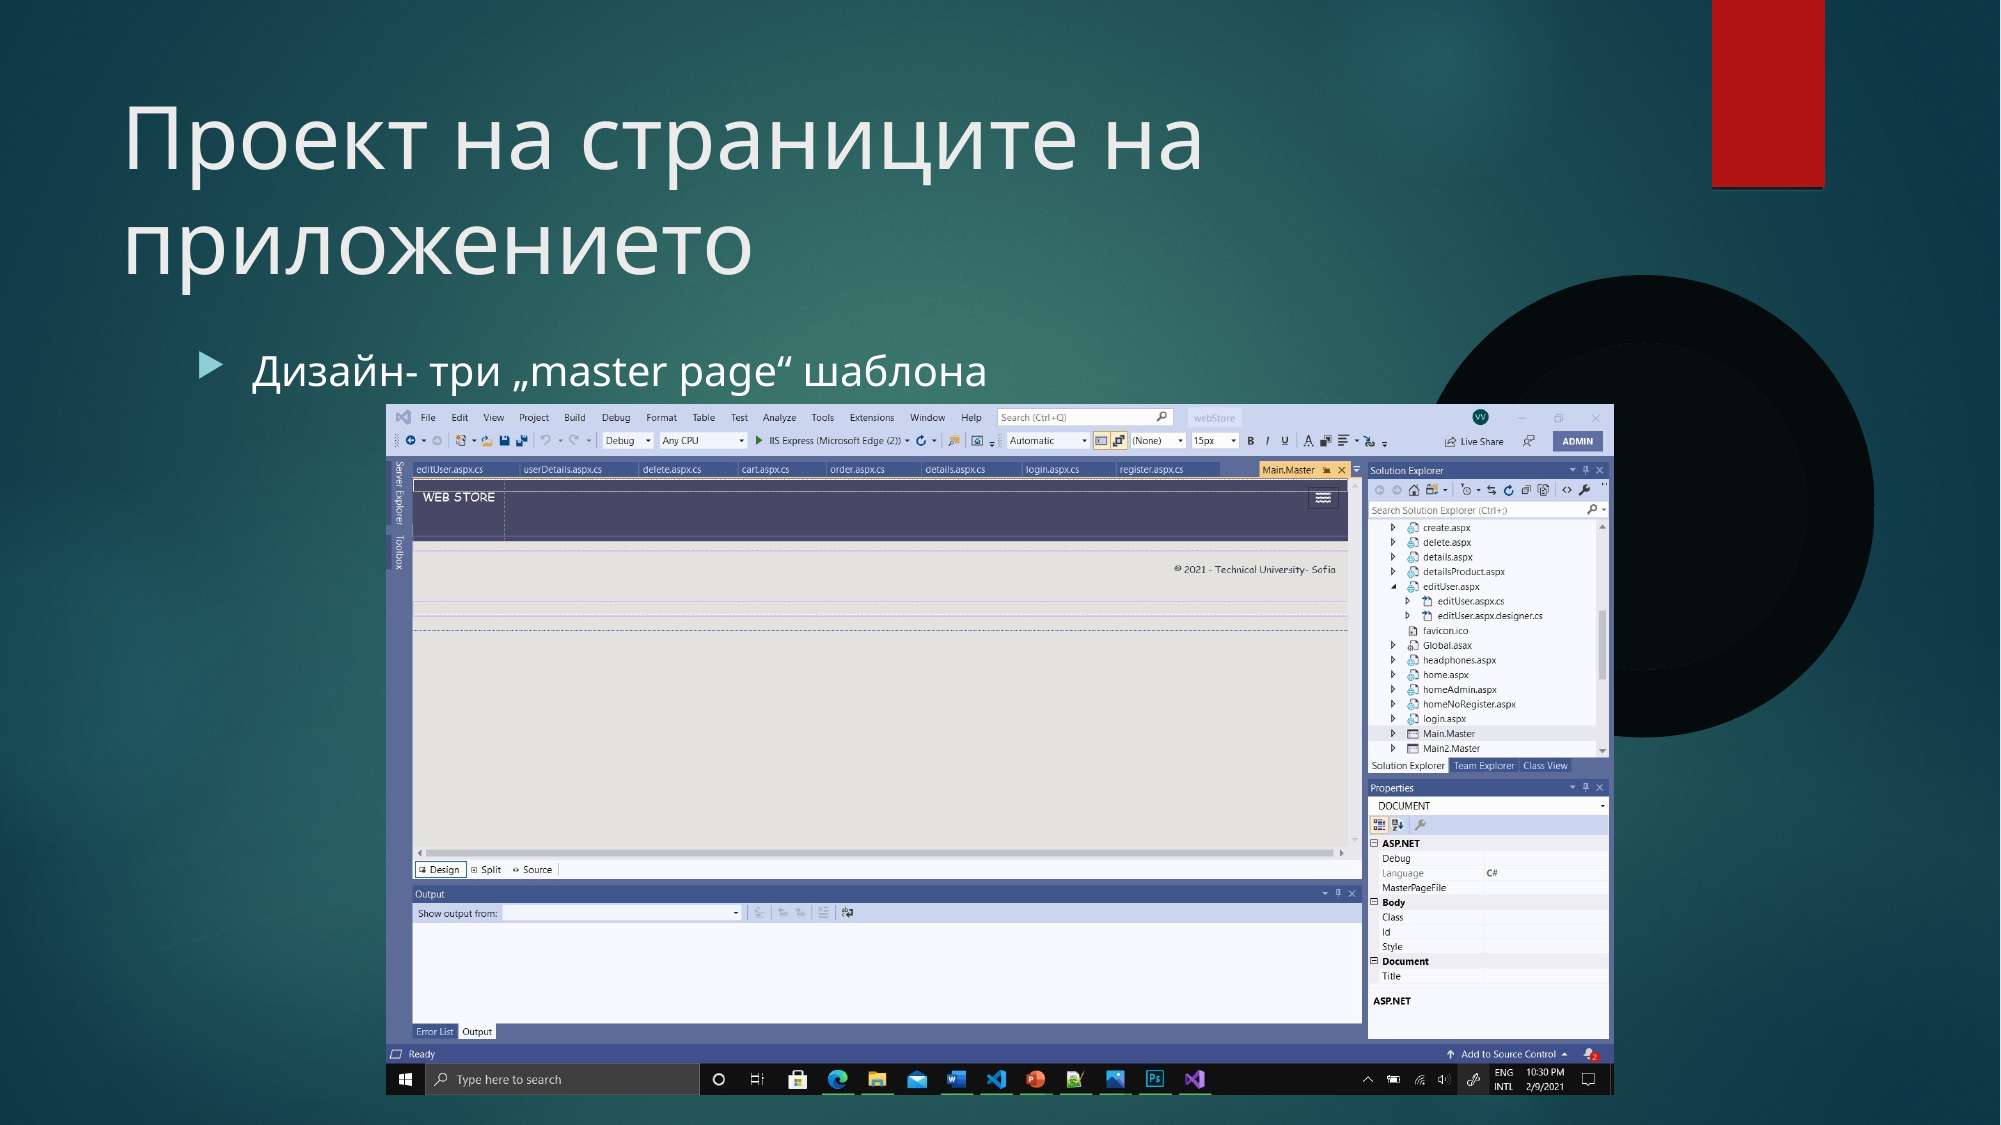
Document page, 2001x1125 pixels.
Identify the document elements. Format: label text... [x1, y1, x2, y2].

picture [386, 404, 1614, 1095]
list Дизайн- три „master page“ шаблона [181, 336, 1649, 1026]
title Проект на страниците на приложението [106, 74, 1649, 305]
